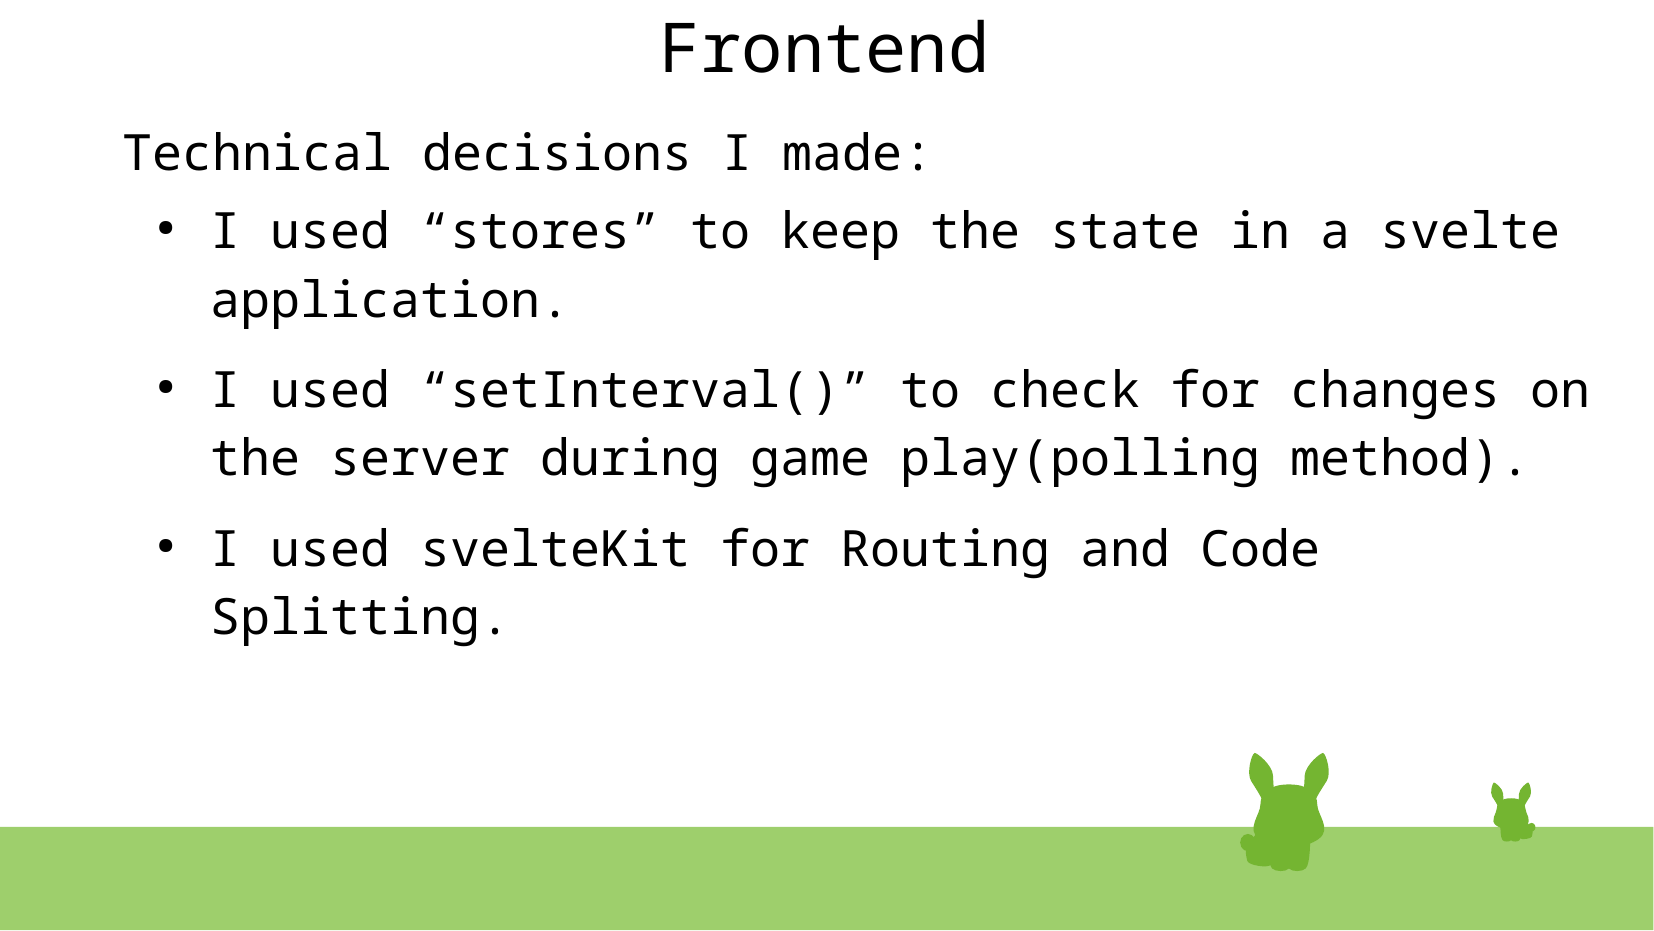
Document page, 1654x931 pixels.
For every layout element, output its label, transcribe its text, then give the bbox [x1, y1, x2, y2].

title Frontend [86, 0, 1563, 120]
list I used “stores” to keep the state in a svelte application. I used “setInterval()” to check for changes on the server during game play(polling method). I used svelteKit for Routing and Code Splitting. [139, 195, 1616, 792]
list Technical decisions I made: [51, 117, 950, 217]
